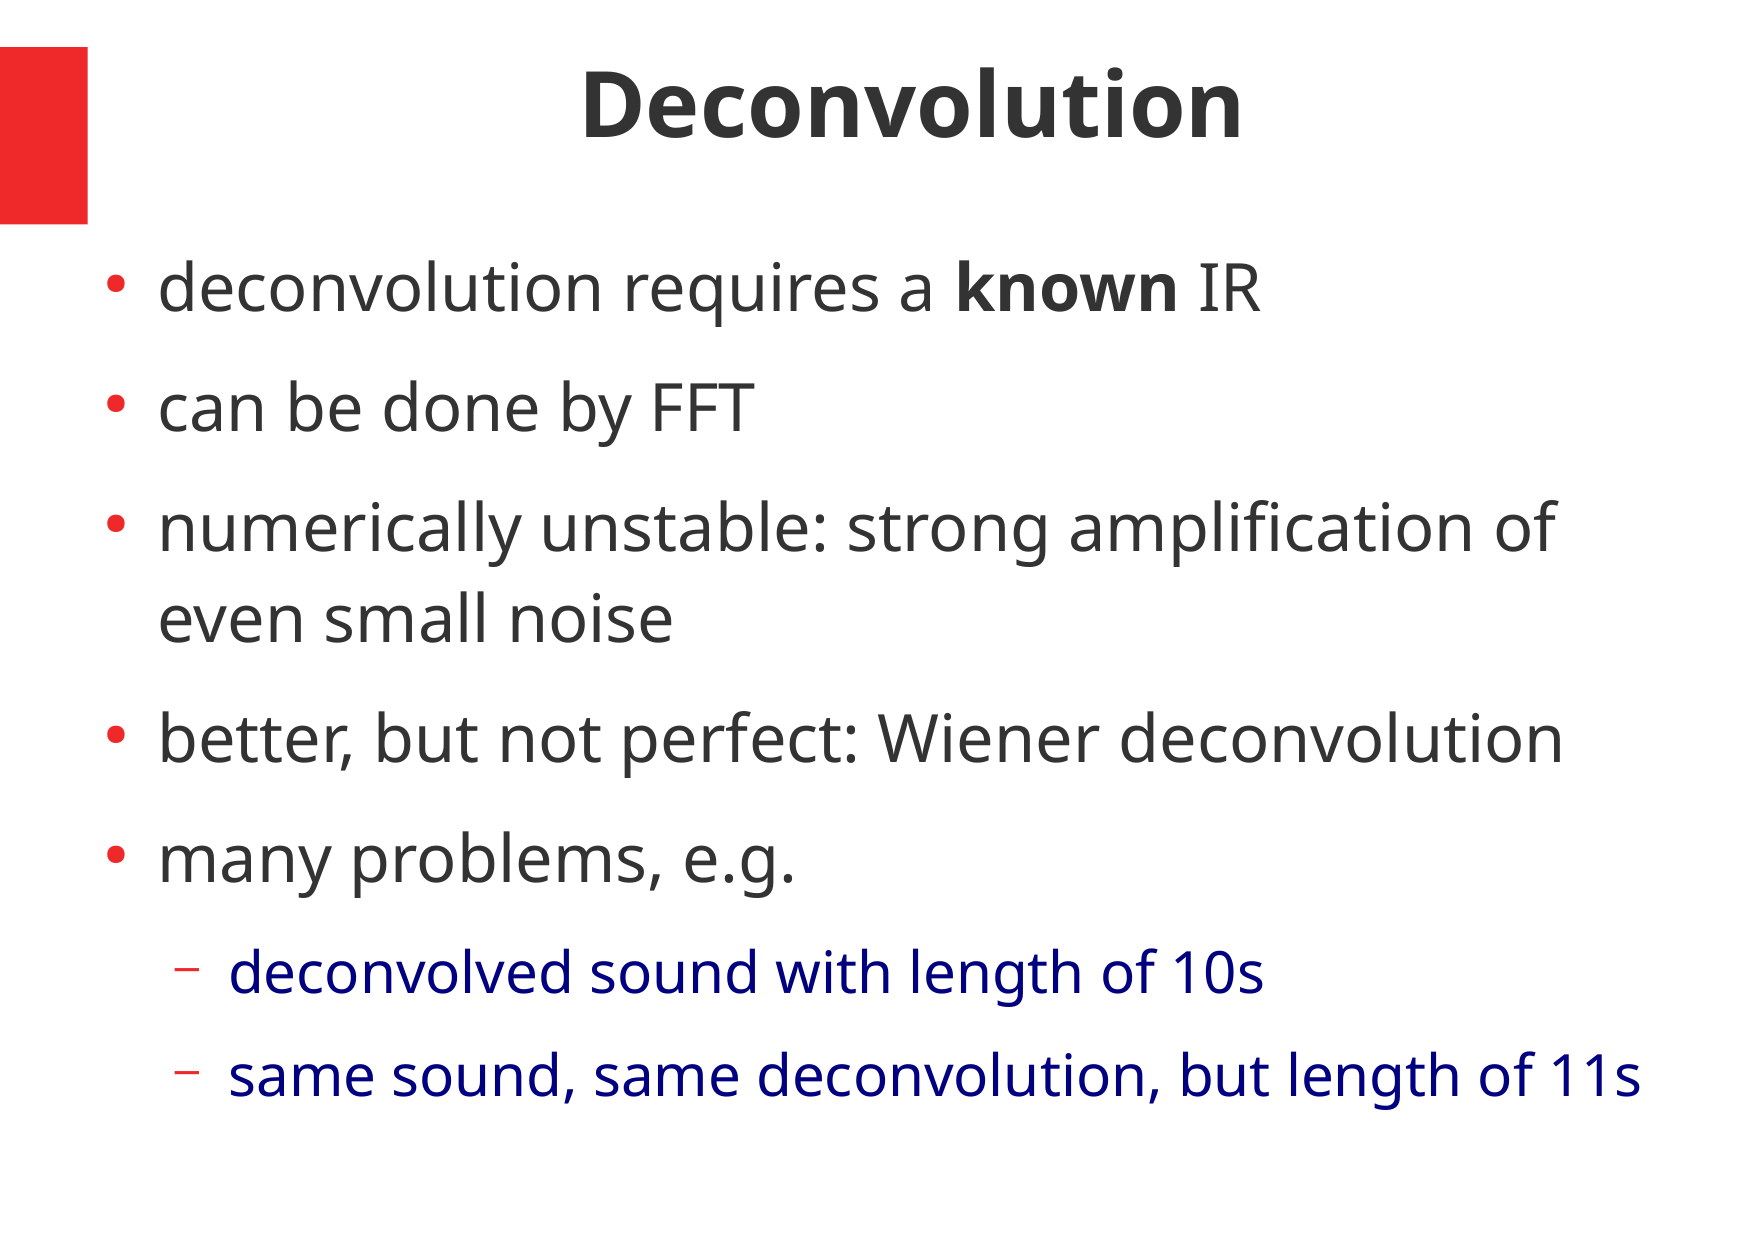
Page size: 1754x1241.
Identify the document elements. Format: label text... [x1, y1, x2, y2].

list deconvolution requires a known IR can be done by FFT numerically unstable: strong amplification of even small noise better, but not perfect: Wiener deconvolution many problems, e.g. deconvolved sound with length of 10s same sound, same deconvolution, but length of 11s [86, 240, 1666, 1038]
title Deconvolution [87, 0, 1667, 208]
